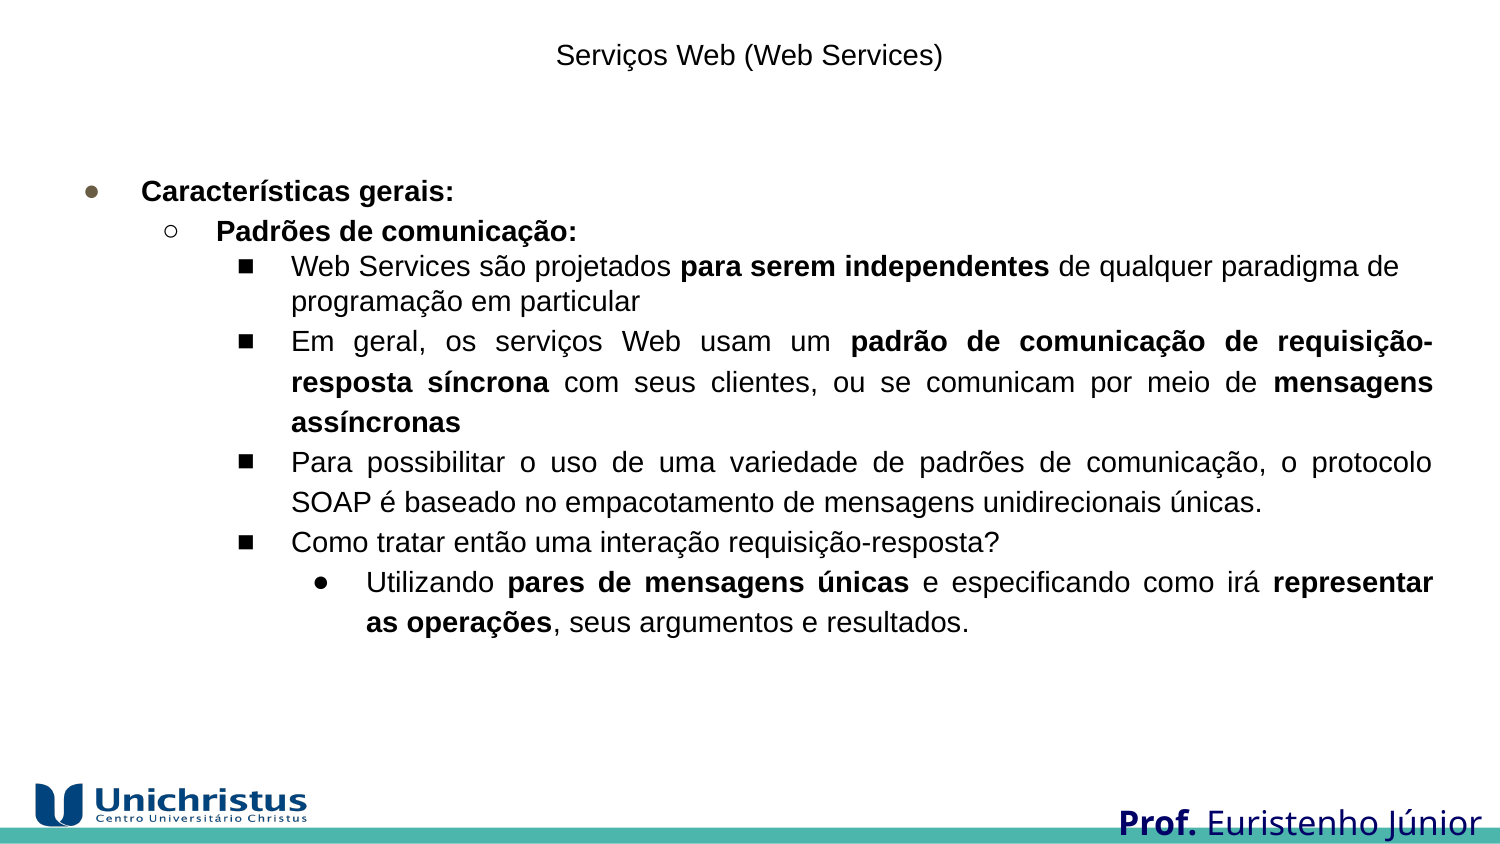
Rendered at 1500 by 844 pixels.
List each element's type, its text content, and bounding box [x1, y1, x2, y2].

picture [31, 781, 311, 828]
list Características gerais: Padrões de comunicação: Web Services são projetados para serem independentes de qualquer paradigma de programação em particular Em geral, os serviços Web usam um padrão de comunicação de requisição-resposta síncrona com seus clientes, ou se comunicam por meio de mensagens assíncronas Para possibilitar o uso de uma variedade de padrões de comunicação, o protocolo SOAP é baseado no empacotamento de mensagens unidirecionais únicas. Como tratar então uma interação requisição-resposta? Utilizando pares de mensagens únicas e especificando como irá representar as operações, seus argumentos e resultados. [51, 152, 1449, 750]
text_box Prof. Euristenho Júnior [1103, 791, 1500, 844]
title Serviços Web (Web Services) [51, 20, 1449, 137]
